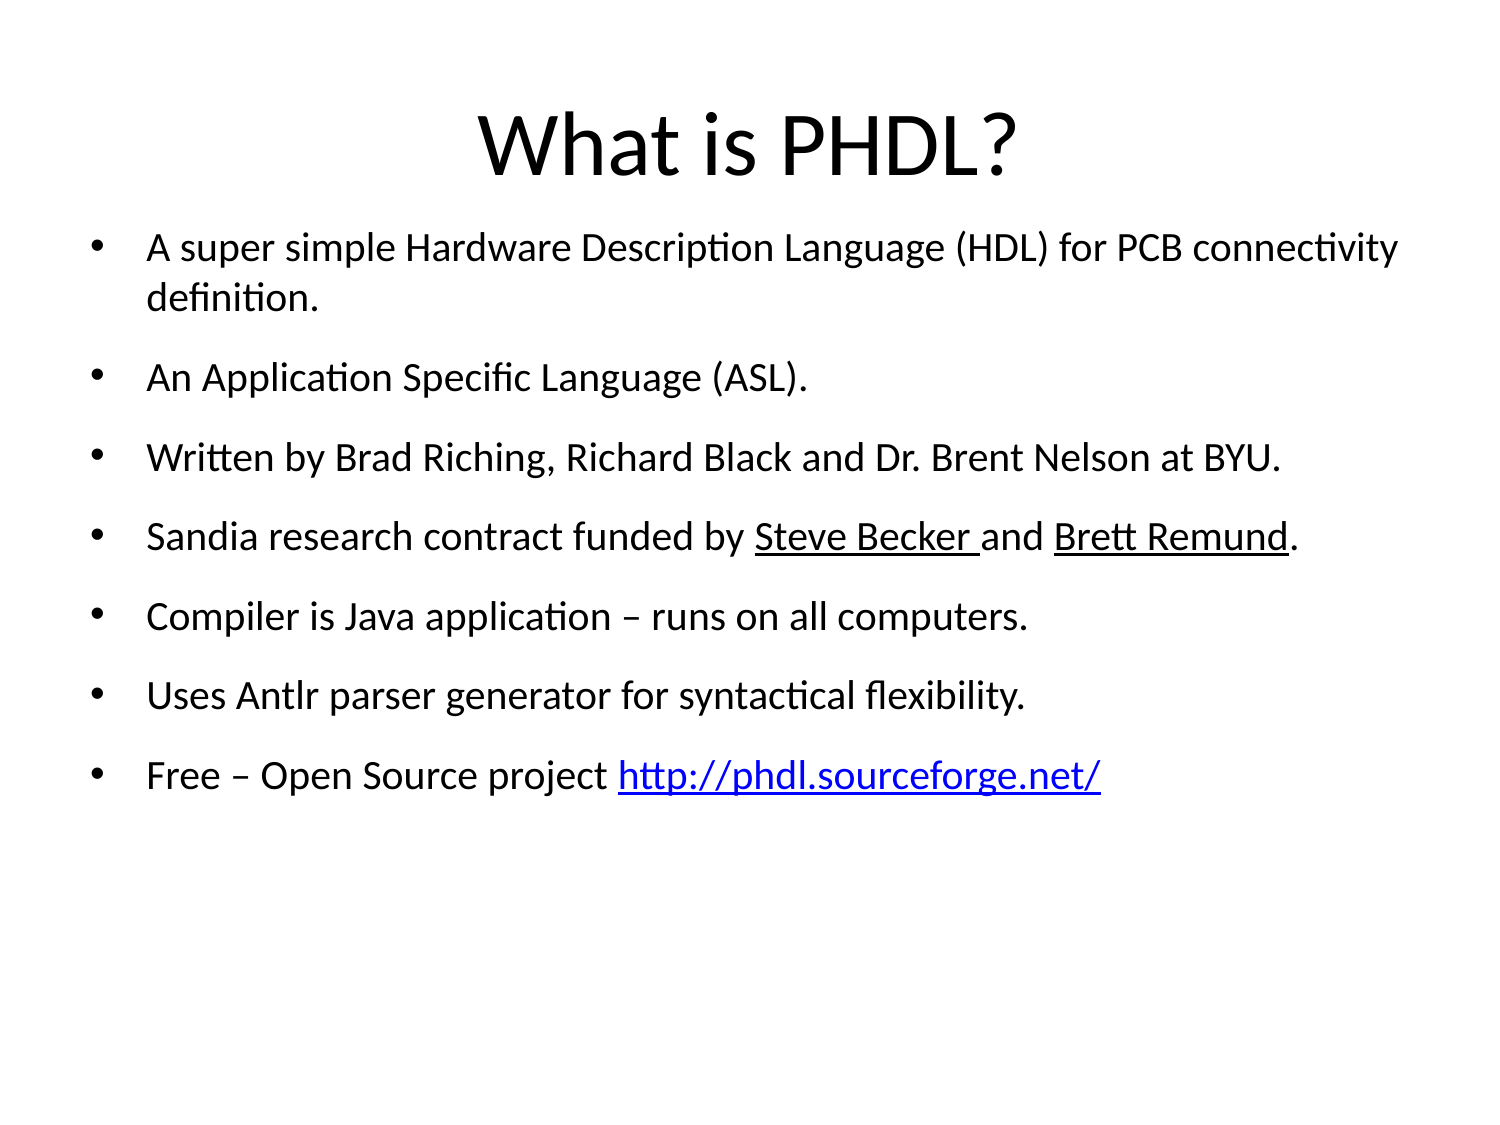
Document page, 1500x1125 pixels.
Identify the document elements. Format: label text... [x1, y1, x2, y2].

list A super simple Hardware Description Language (HDL) for PCB connectivity definition. An Application Specific Language (ASL). Written by Brad Riching, Richard Black and Dr. Brent Nelson at BYU. Sandia research contract funded by Steve Becker and Brett Remund. Compiler is Java application – runs on all computers. Uses Antlr parser generator for syntactical flexibility. Free – Open Source project http://phdl.sourceforge.net/ [75, 212, 1425, 1005]
title What is PHDL? [75, 45, 1425, 212]
